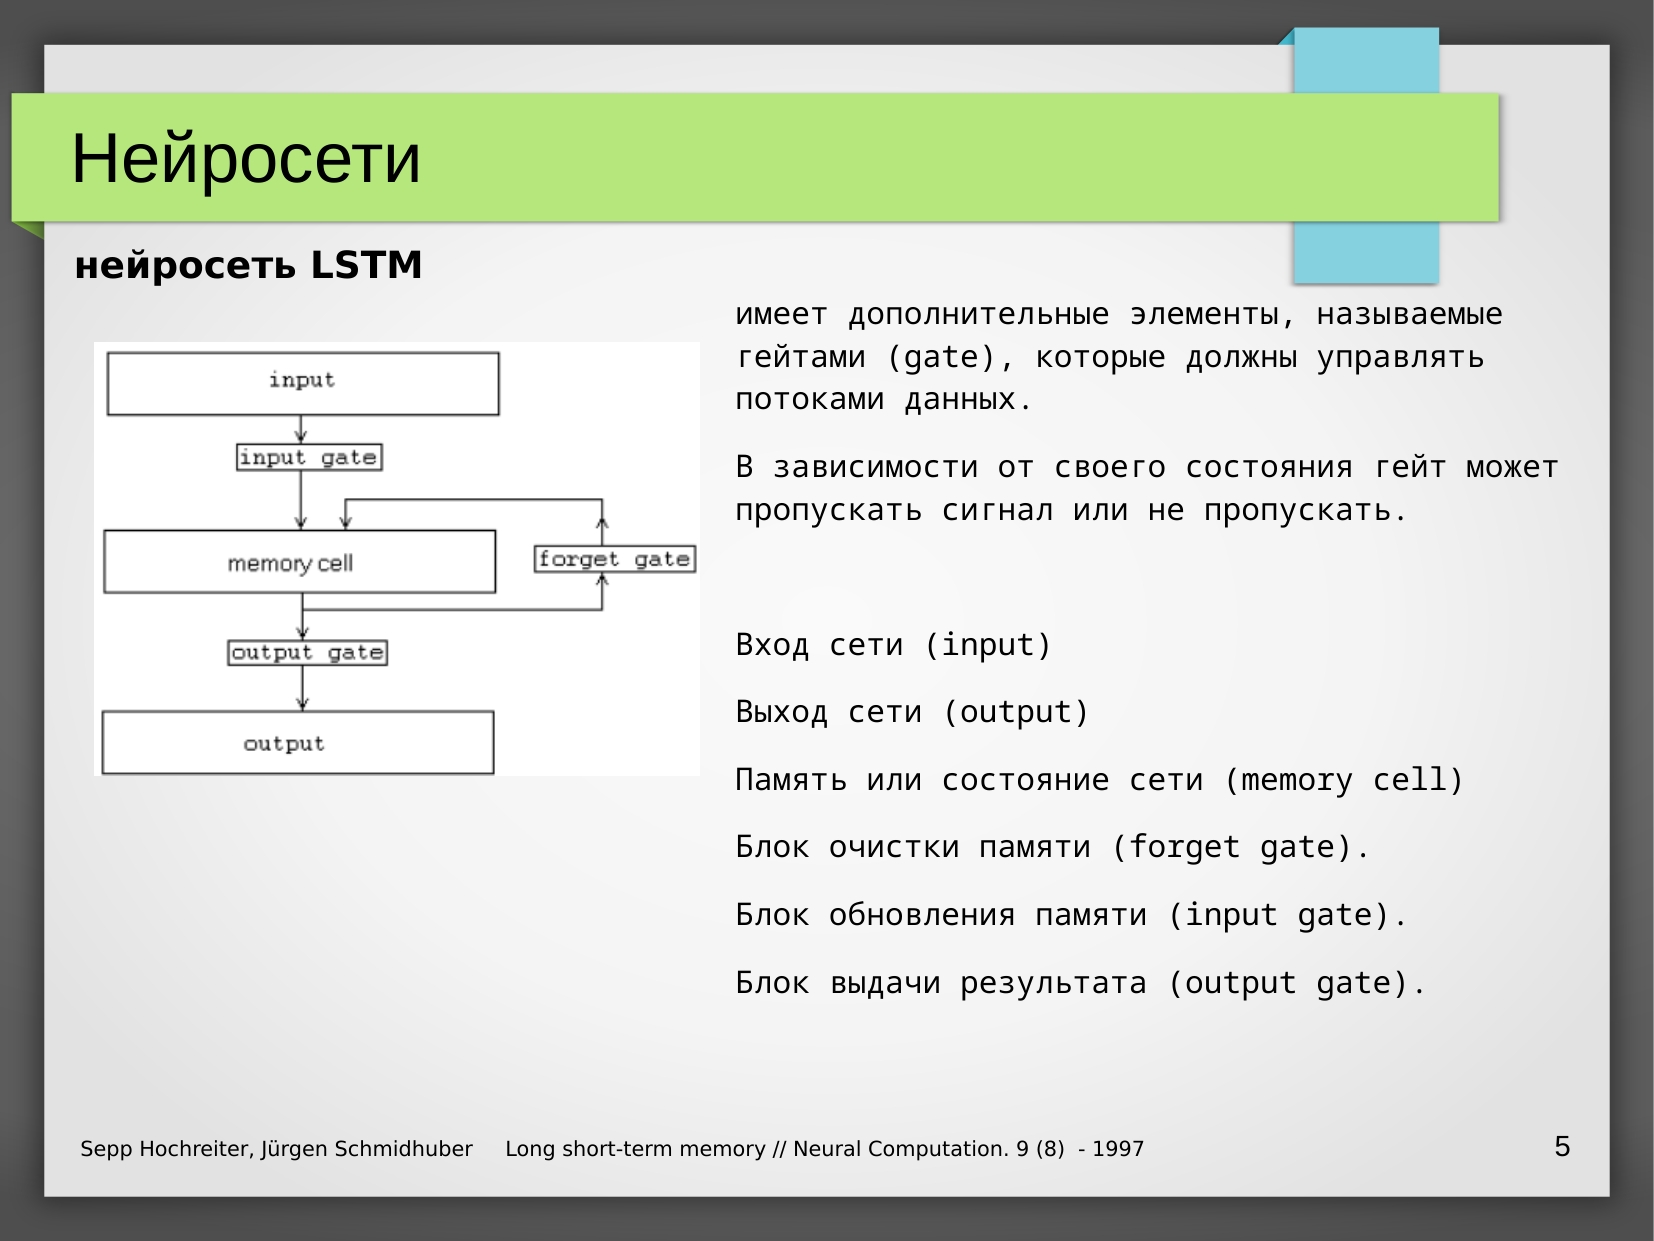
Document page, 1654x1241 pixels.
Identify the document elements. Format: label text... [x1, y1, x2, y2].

text_box нейросеть LSTM [59, 236, 804, 343]
picture [0, 0, 1654, 1241]
text_box Sepp Hochreiter, Jürgen Schmidhuber Long short-term memory // Neural Computation. 9 (8) - 1997 [59, 1130, 1524, 1170]
text_box имеет дополнительные элементы, называемые гейтами (gate), которые должны управлять потоками данных. В зависимости от своего состояния гейт может пропускать сигнал или не пропускать. Вход сети (input) Выход сети (output) Память или состояние сети (memory cell) Блок очистки памяти (forget gate). Блок обновления памяти (input gate). Блок выдачи результата (output gate). [720, 283, 1583, 1087]
title Нейросети [70, 118, 1205, 199]
